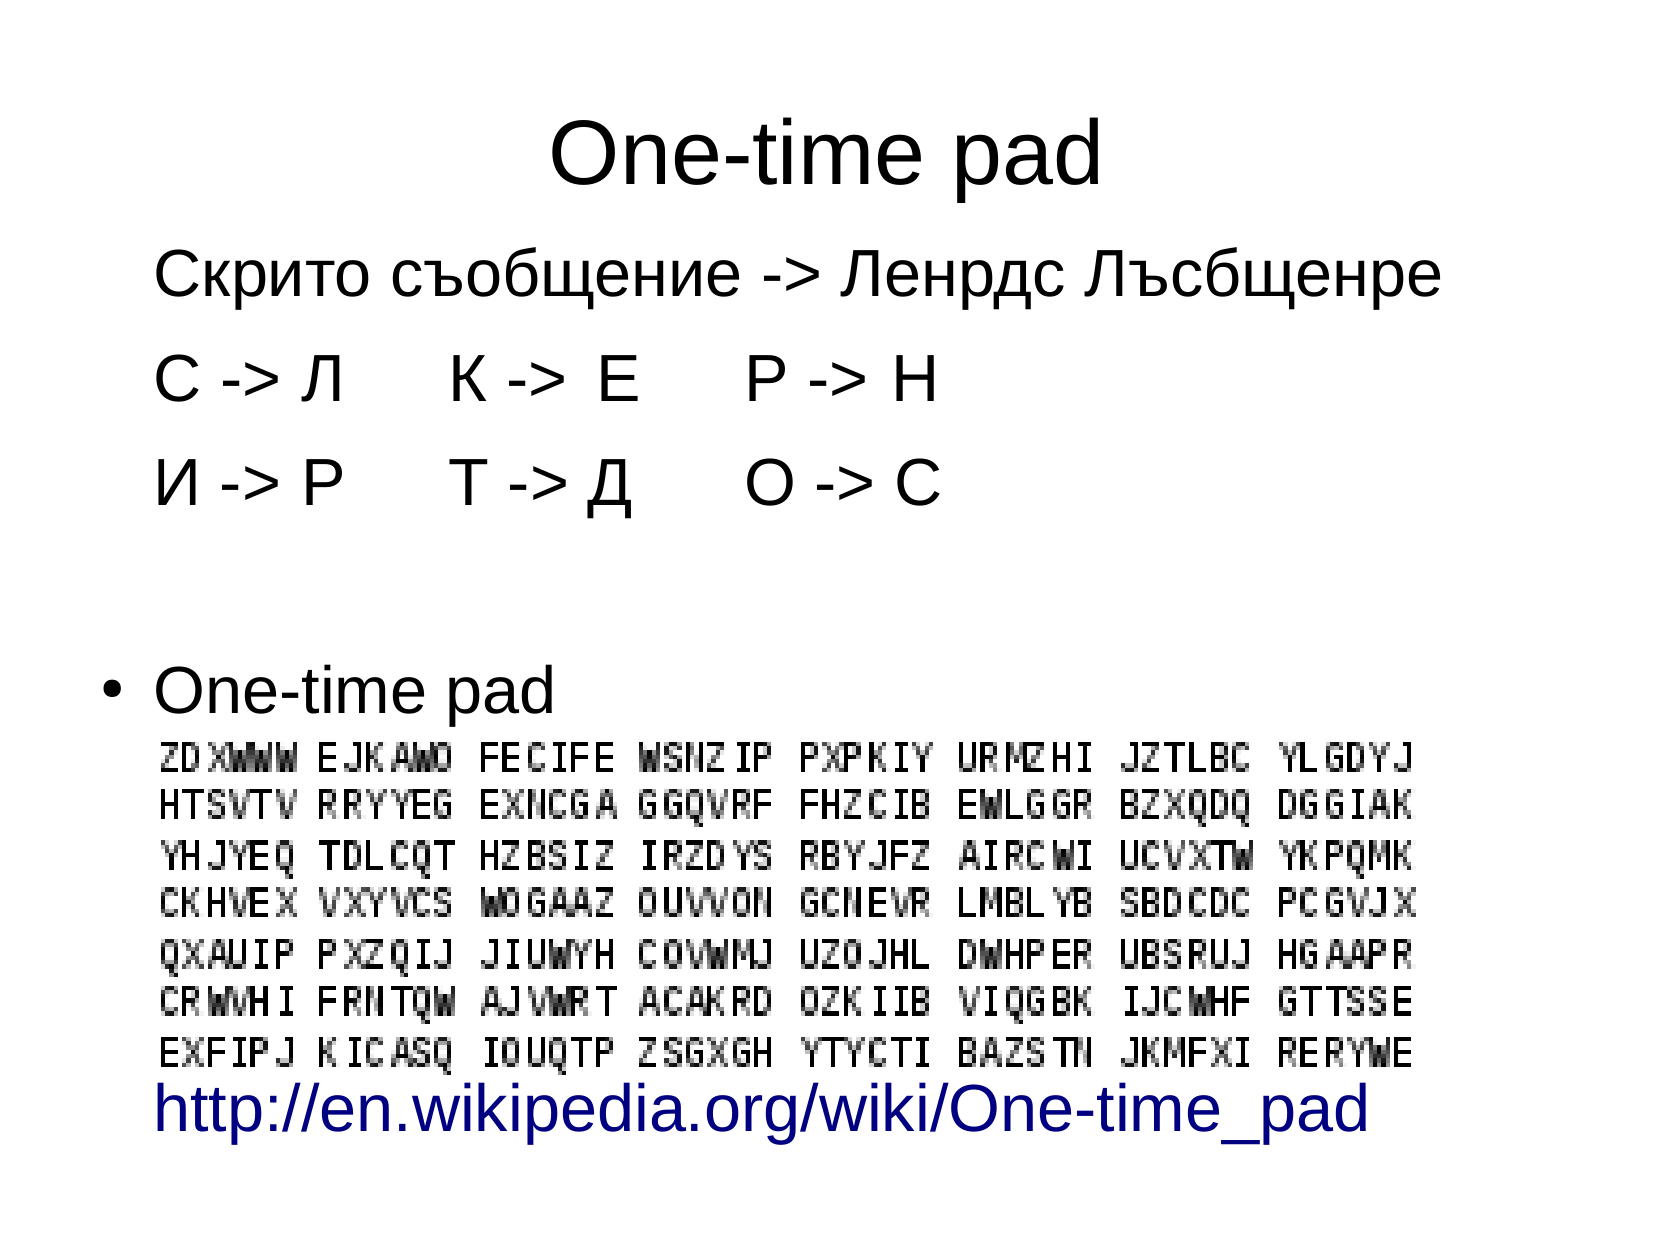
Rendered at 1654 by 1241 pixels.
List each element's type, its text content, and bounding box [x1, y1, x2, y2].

picture [140, 721, 1463, 1093]
list Скрито съобщение -> Ленрдс Лъсбщенре С -> Л К -> Е Р -> Н И -> Р Т -> Д О -> С One-time pad http://en.wikipedia.org/wiki/One-time_pad [82, 236, 1625, 1241]
title One-time pad [82, 56, 1571, 236]
